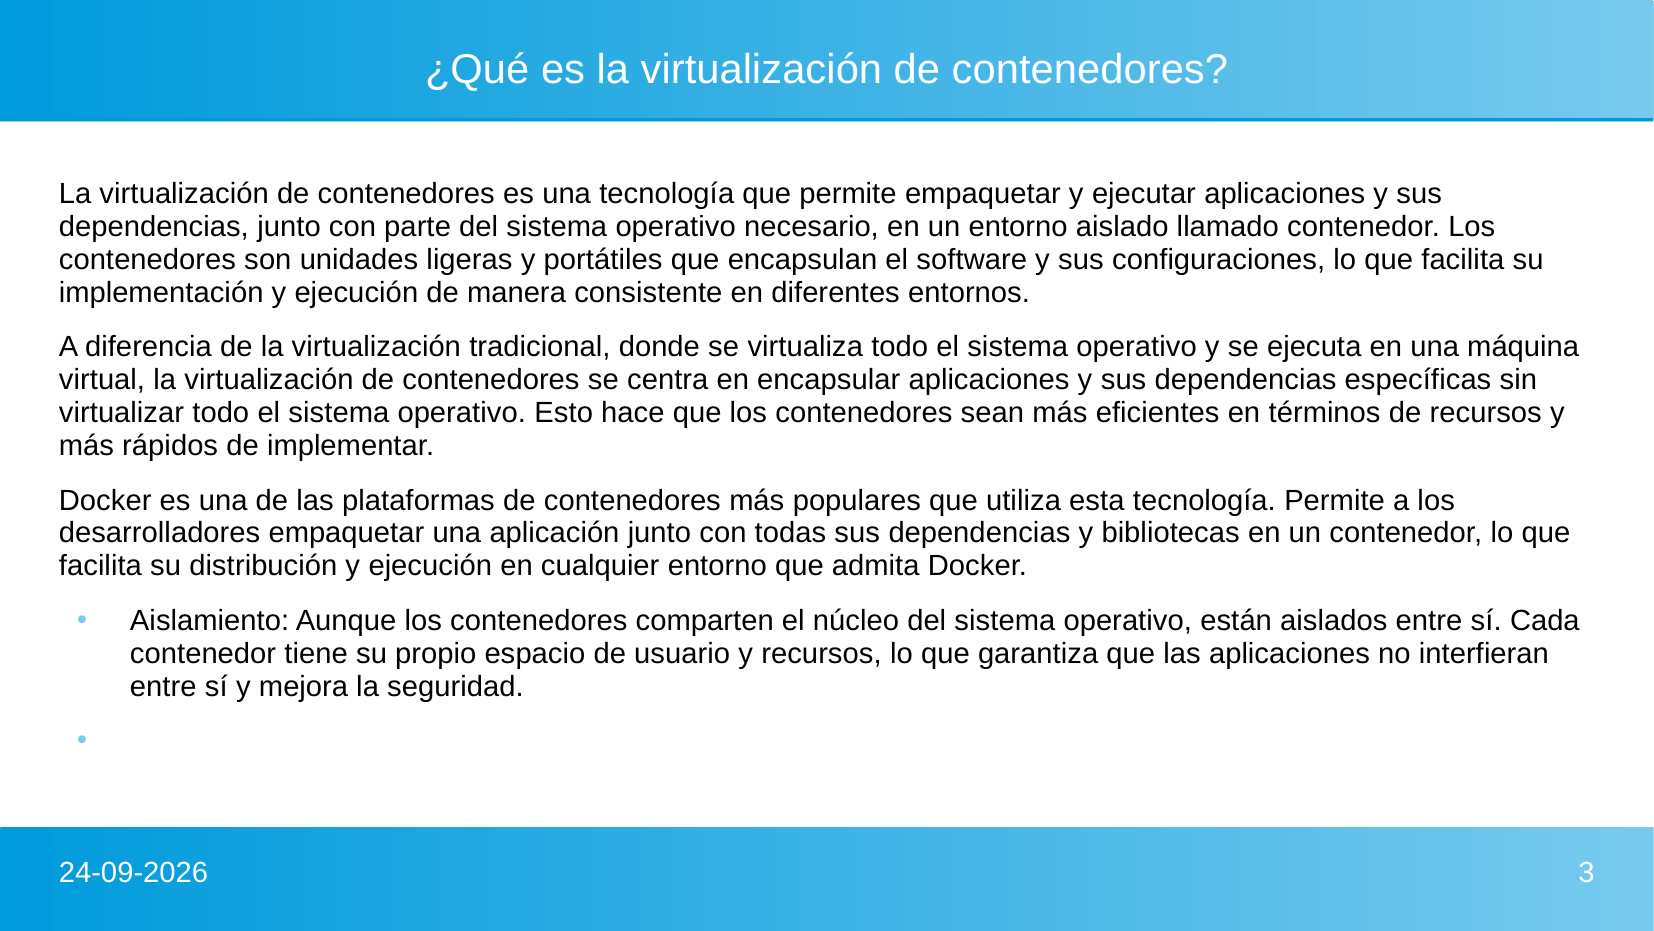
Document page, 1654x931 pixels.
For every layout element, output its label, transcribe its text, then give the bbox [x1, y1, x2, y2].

list La virtualización de contenedores es una tecnología que permite empaquetar y ejecutar aplicaciones y sus dependencias, junto con parte del sistema operativo necesario, en un entorno aislado llamado contenedor. Los contenedores son unidades ligeras y portátiles que encapsulan el software y sus configuraciones, lo que facilita su implementación y ejecución de manera consistente en diferentes entornos. A diferencia de la virtualización tradicional, donde se virtualiza todo el sistema operativo y se ejecuta en una máquina virtual, la virtualización de contenedores se centra en encapsular aplicaciones y sus dependencias específicas sin virtualizar todo el sistema operativo. Esto hace que los contenedores sean más eficientes en términos de recursos y más rápidos de implementar. Docker es una de las plataformas de contenedores más populares que utiliza esta tecnología. Permite a los desarrolladores empaquetar una aplicación junto con todas sus dependencias y bibliotecas en un contenedor, lo que facilita su distribución y ejecución en cualquier entorno que admita Docker. Aislamiento: Aunque los contenedores comparten el núcleo del sistema operativo, están aislados entre sí. Cada contenedor tiene su propio espacio de usuario y recursos, lo que garantiza que las aplicaciones no interfieran entre sí y mejora la seguridad. [59, 177, 1595, 768]
title ¿Qué es la virtualización de contenedores? [59, 29, 1595, 108]
